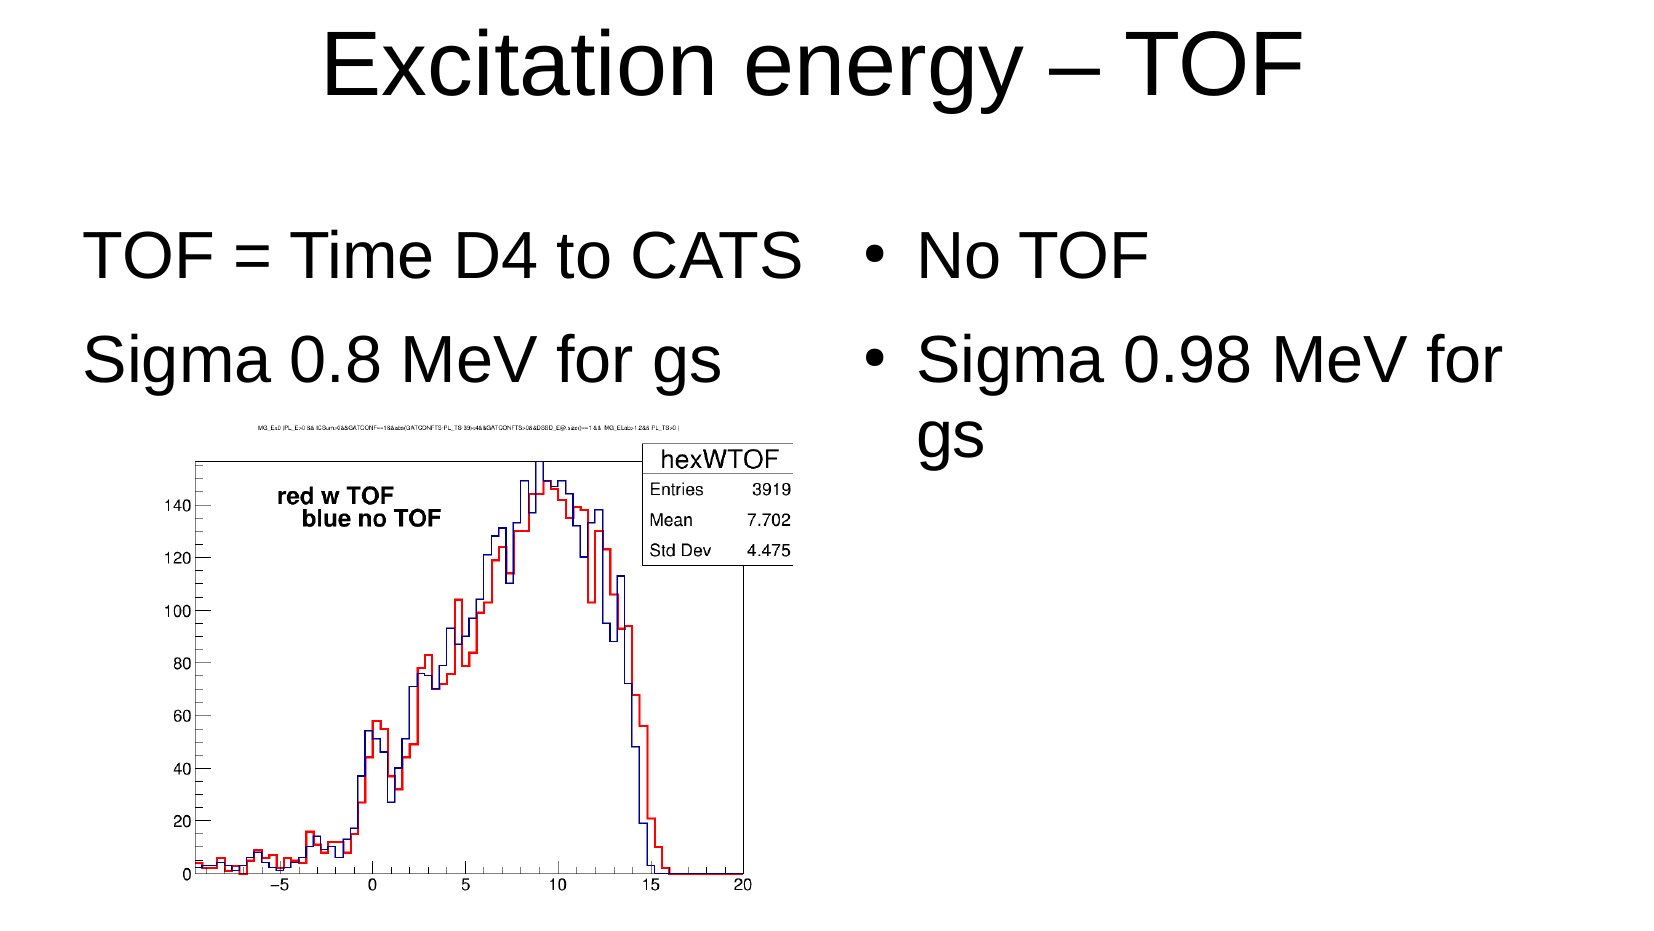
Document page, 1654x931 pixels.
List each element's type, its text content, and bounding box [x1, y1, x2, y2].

picture [150, 412, 793, 901]
list TOF = Time D4 to CATS Sigma 0.8 MeV for gs [82, 217, 809, 758]
list No TOF Sigma 0.98 MeV for gs [845, 217, 1572, 758]
title Excitation energy – TOF [82, 12, 1571, 218]
